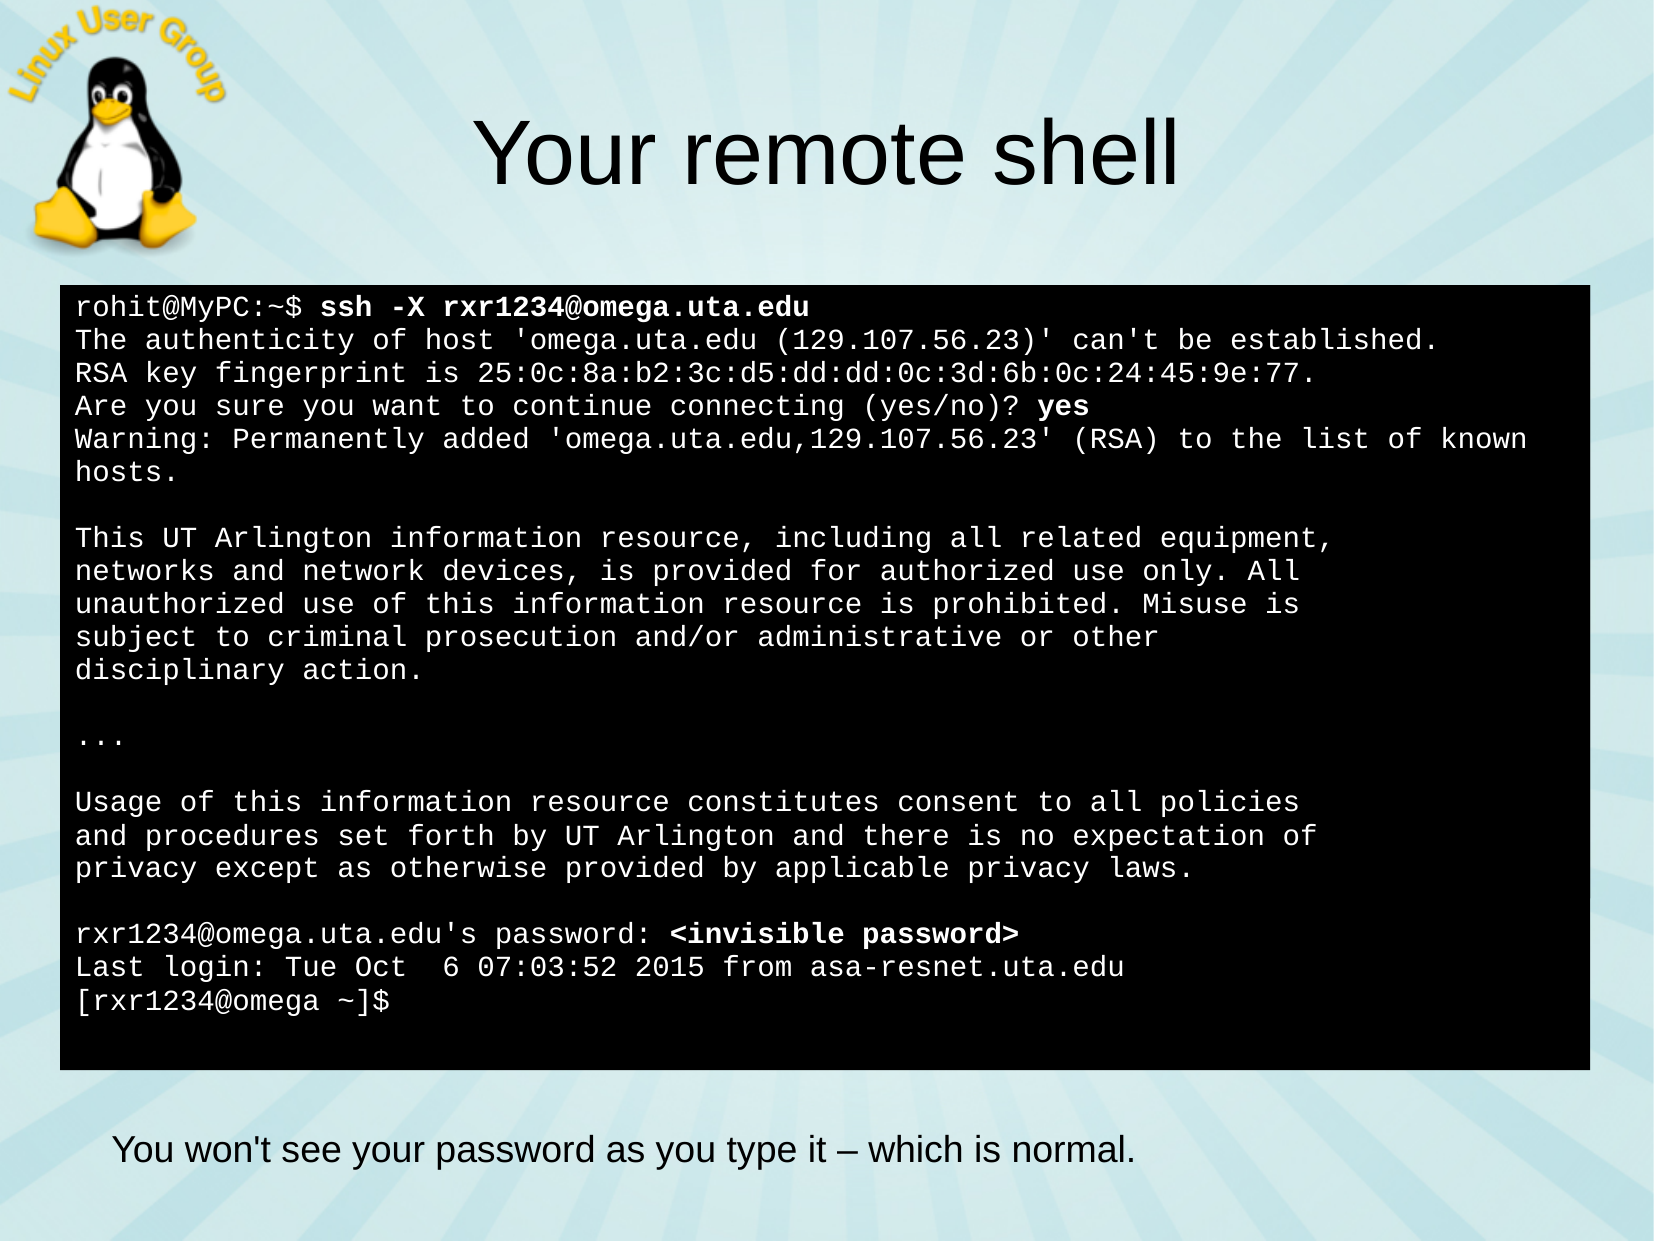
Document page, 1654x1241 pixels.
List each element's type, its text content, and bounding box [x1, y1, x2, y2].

text_box rohit@MyPC:~$ ssh -X rxr1234@omega.uta.edu The authenticity of host 'omega.uta.edu (129.107.56.23)' can't be established. RSA key fingerprint is 25:0c:8a:b2:3c:d5:dd:dd:0c:3d:6b:0c:24:45:9e:77. Are you sure you want to continue connecting (yes/no)? yes Warning: Permanently added 'omega.uta.edu,129.107.56.23' (RSA) to the list of known hosts. This UT Arlington information resource, including all related equipment, networks and network devices, is provided for authorized use only. All unauthorized use of this information resource is prohibited. Misuse is subject to criminal prosecution and/or administrative or other disciplinary action. ... Usage of this information resource constitutes consent to all policies and procedures set forth by UT Arlington and there is no expectation of privacy except as otherwise provided by applicable privacy laws. rxr1234@omega.uta.edu's password: <invisible password> Last login: Tue Oct 6 07:03:52 2015 from asa-resnet.uta.edu [rxr1234@omega ~]$ [60, 285, 1591, 1071]
text_box You won't see your password as you type it – which is normal. [96, 1121, 1152, 1179]
title Your remote shell [82, 49, 1571, 257]
picture [0, 0, 1654, 1241]
